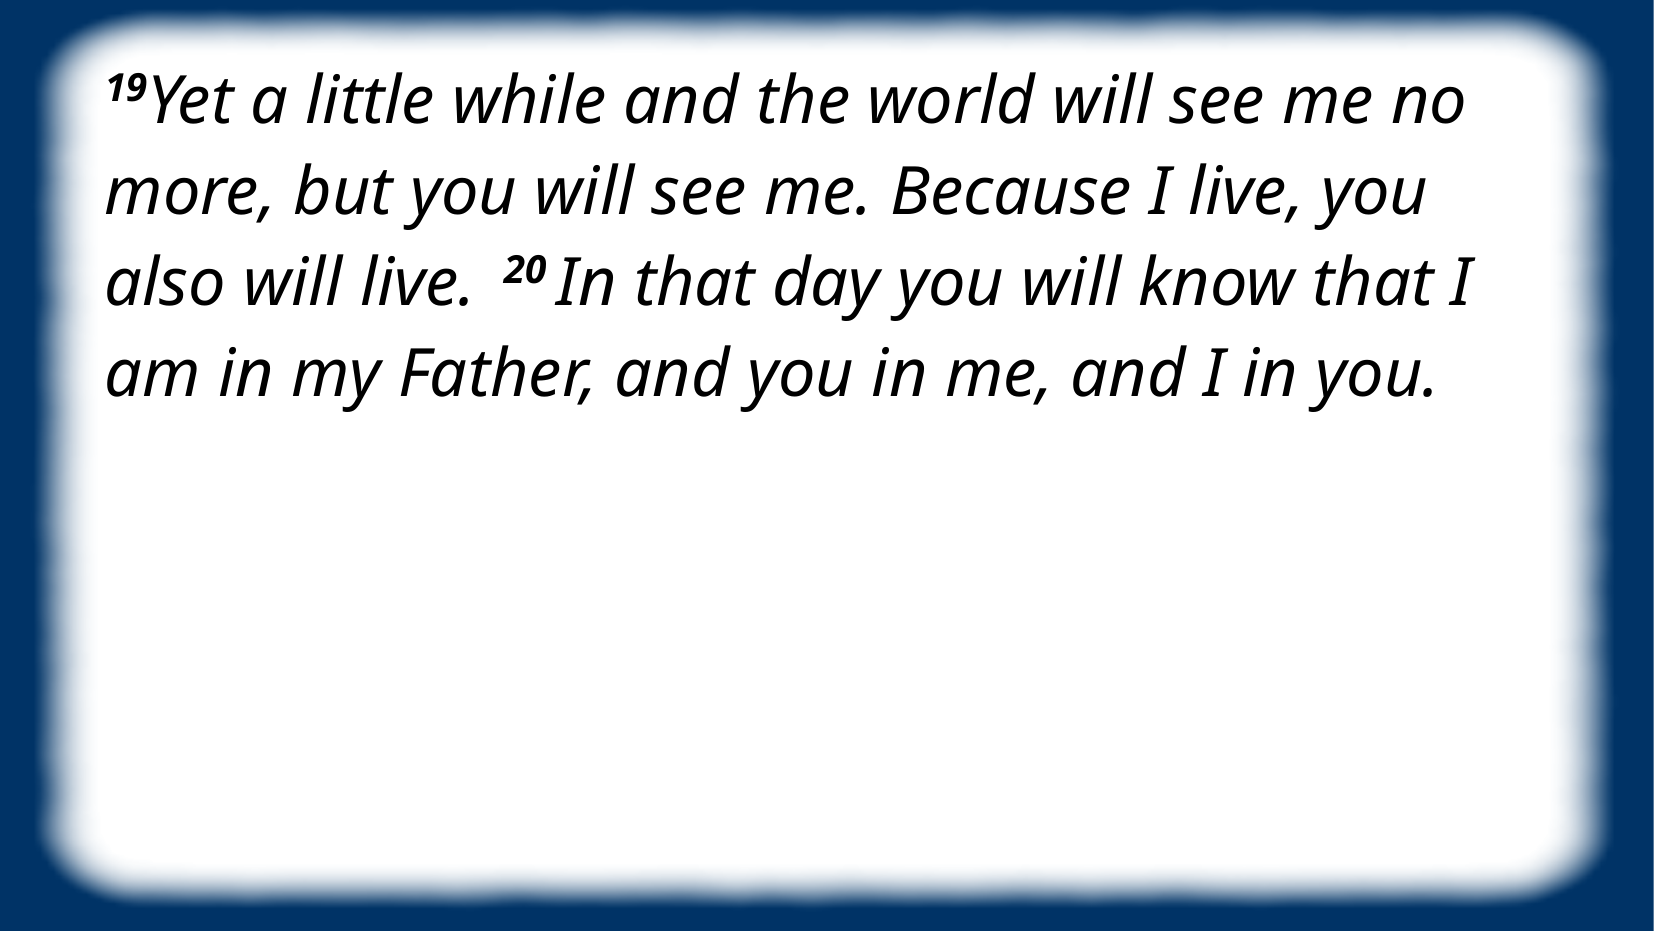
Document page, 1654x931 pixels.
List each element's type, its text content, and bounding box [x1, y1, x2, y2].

picture [0, 0, 1654, 931]
text_box 19Yet a little while and the world will see me no more, but you will see me. Because I live, you also will live. 20 In that day you will know that I am in my Father, and you in me, and I in you. [90, 45, 1546, 415]
